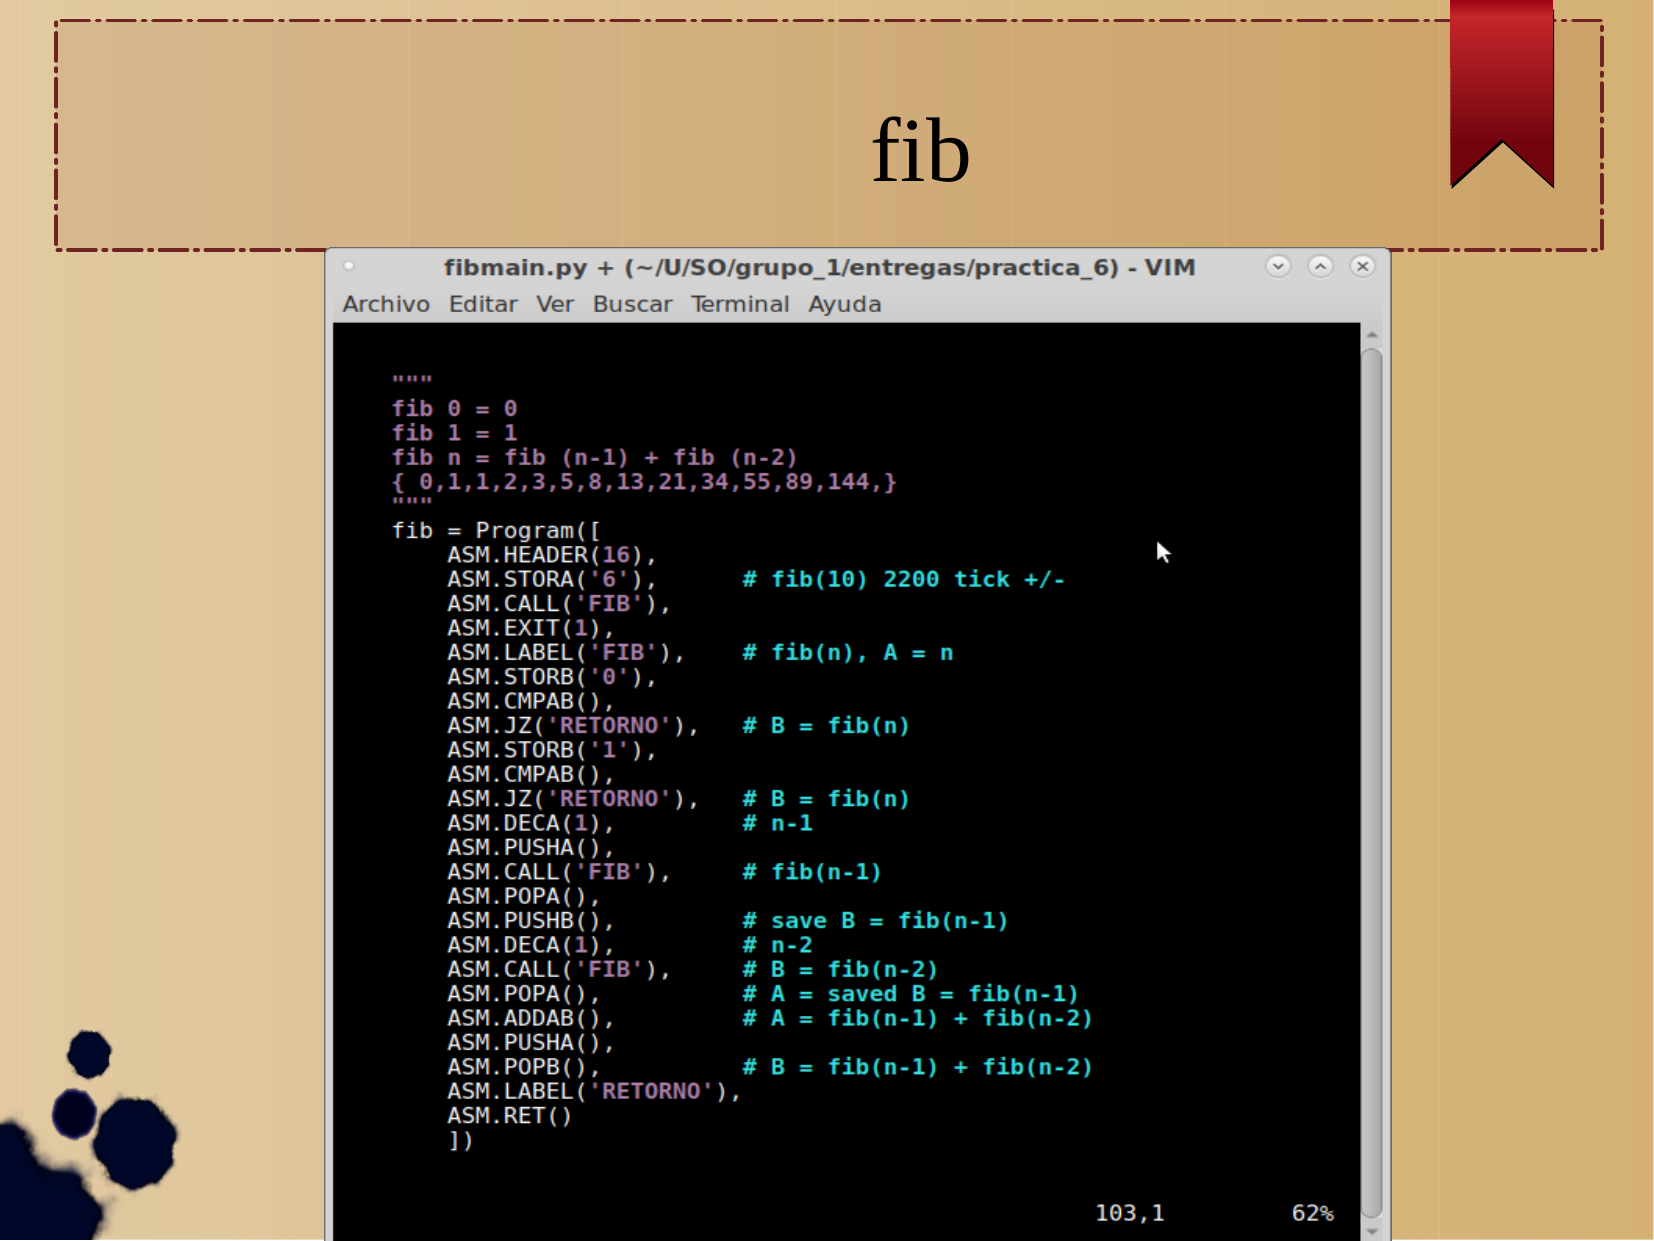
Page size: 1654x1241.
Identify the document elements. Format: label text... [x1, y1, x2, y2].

title fib [177, 47, 1654, 255]
picture [324, 247, 1392, 1241]
